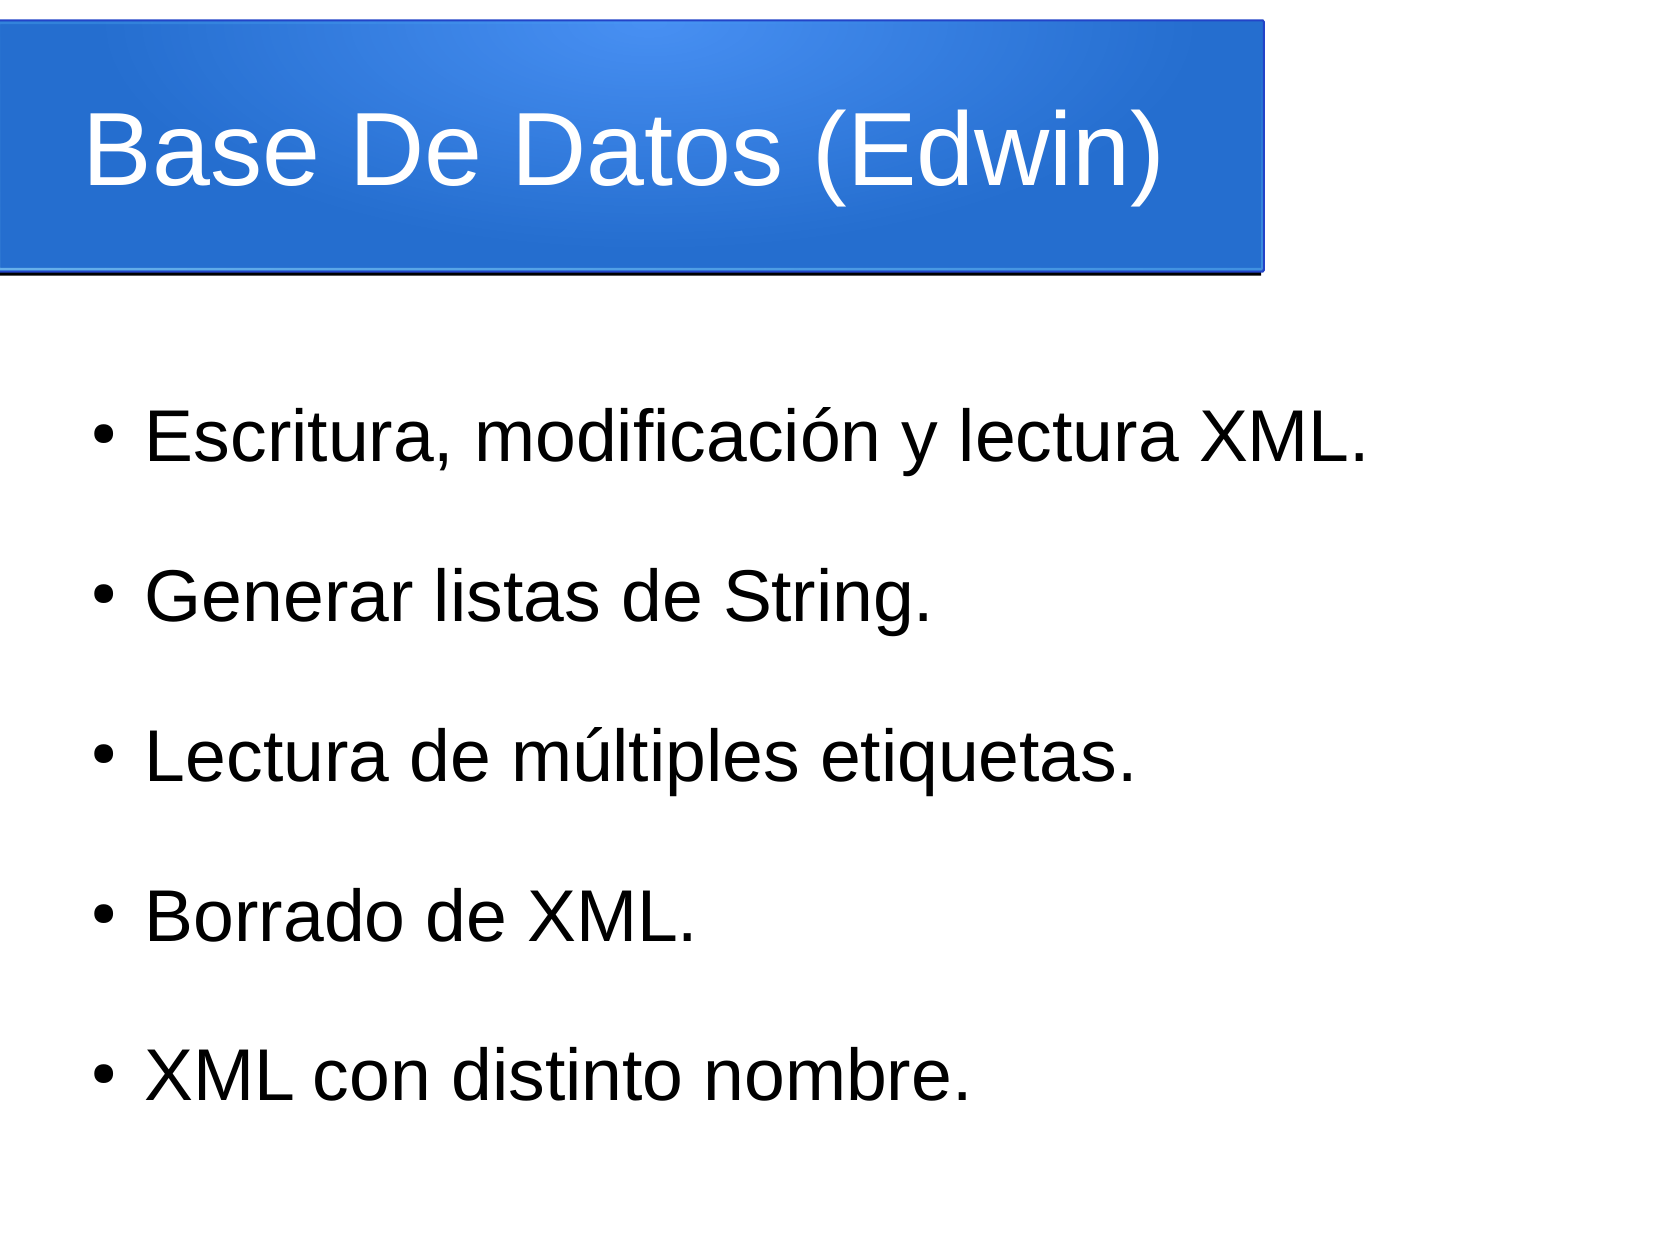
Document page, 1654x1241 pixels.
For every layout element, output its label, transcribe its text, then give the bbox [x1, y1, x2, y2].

title Base De Datos (Edwin) [82, 47, 1235, 252]
list Escritura, modificación y lectura XML. Generar listas de String. Lectura de múltiples etiquetas. Borrado de XML. XML con distinto nombre. [82, 354, 1571, 1123]
